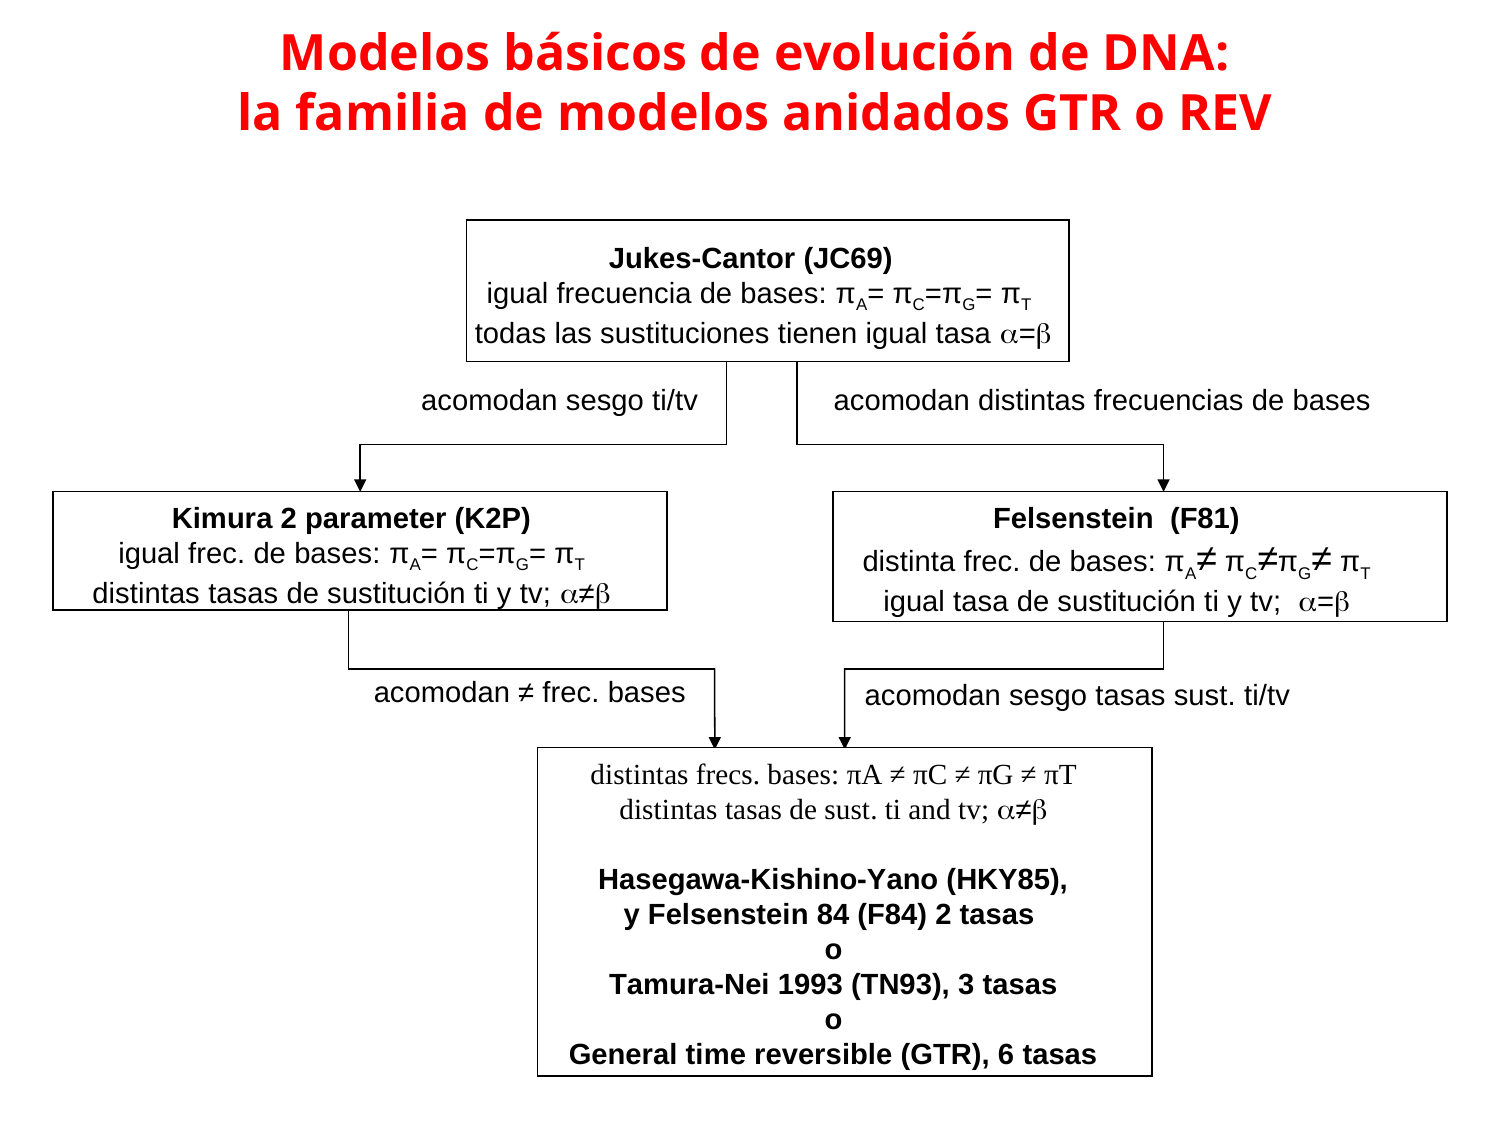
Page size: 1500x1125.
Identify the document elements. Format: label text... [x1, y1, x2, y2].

text_box acomodan sesgo ti/tv [406, 373, 714, 425]
text_box [1386, 491, 1447, 622]
text_box Jukes-Cantor (JC69) igual frecuencia de bases: πA= πC=πG= πT todas las sustituciones tienen igual tasa = [435, 231, 1067, 357]
text_box Felsenstein (F81) distinta frec. de bases: πA≠ πC≠πG≠ πT igual tasa de sustitución ti y tv; = [847, 491, 1386, 626]
text_box [537, 747, 553, 1077]
text_box acomodan ≠ frec. bases [358, 666, 710, 717]
text_box [626, 491, 668, 610]
text_box Kimura 2 parameter (K2P) igual frec. de bases: πA= πC=πG= πT distintas tasas de sustitución ti y tv; ≠ [77, 491, 626, 617]
text_box [466, 219, 1070, 362]
text_box [832, 491, 847, 622]
text_box Modelos básicos de evolución de DNA: la familia de modelos anidados GTR o REV [222, 13, 1288, 149]
text_box acomodan sesgo tasas sust. ti/tv [849, 668, 1306, 720]
text_box [53, 491, 77, 610]
text_box acomodan distintas frecuencias de bases [818, 373, 1387, 425]
text_box distintas frecs. bases: πA ≠ πC ≠ πG ≠ πT distintas tasas de sust. ti and tv; ≠ Hasegawa-Kishino-Yano (HKY85), y Felsenstein 84 (F84) 2 tasas o Tamura-Nei 1993 (TN93), 3 tasas o General time reversible (GTR), 6 tasas [553, 747, 1113, 1078]
text_box [1113, 747, 1152, 1077]
